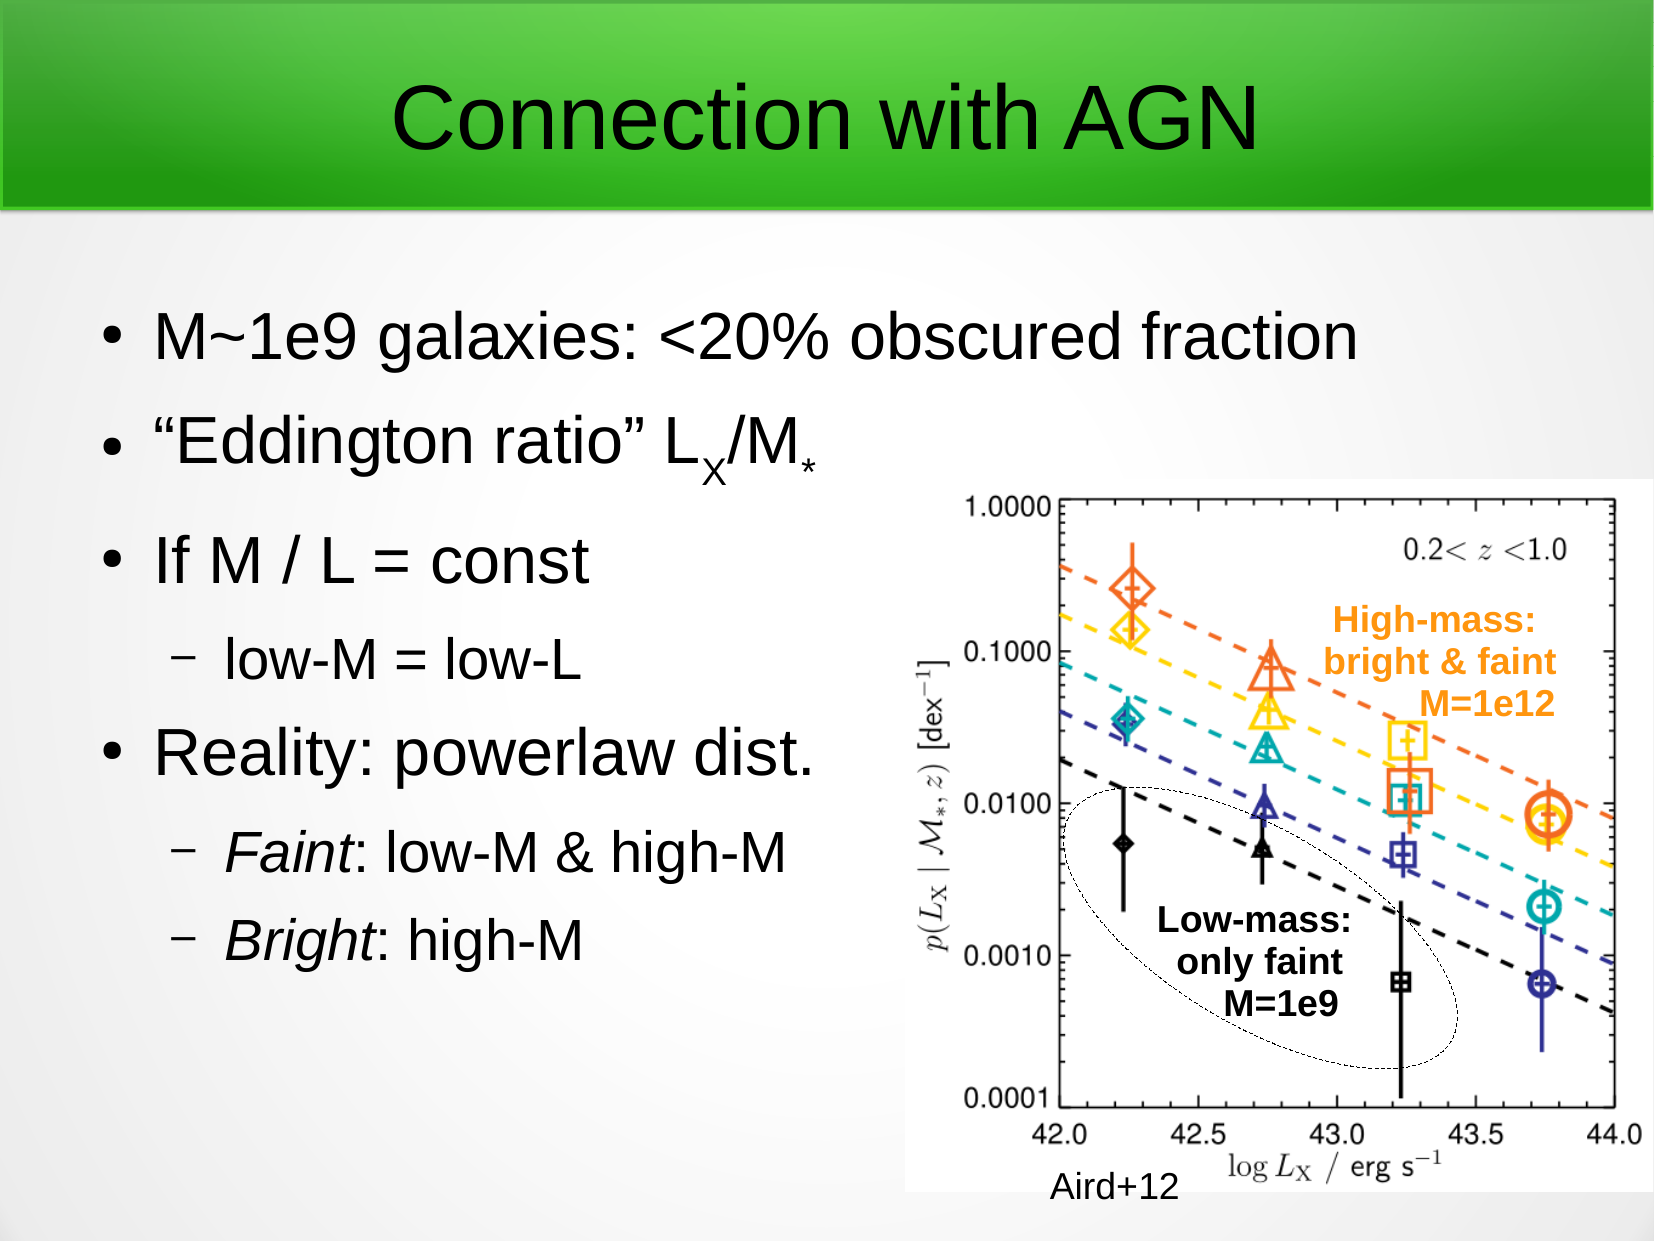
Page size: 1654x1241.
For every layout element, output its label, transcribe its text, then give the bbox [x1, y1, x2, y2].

text_box High-mass: bright & faint M=1e12 [1245, 591, 1636, 732]
picture [905, 479, 1654, 1192]
list M~1e9 galaxies: <20% obscured fraction “Eddington ratio” LX/M* If M / L = const low-M = low-L Reality: powerlaw dist. Faint: low-M & high-M Bright: high-M [82, 299, 1571, 1036]
text_box Low-mass: only faint M=1e9 [1065, 891, 1456, 1074]
text_box Aird+12 [1035, 1158, 1336, 1216]
title Connection with AGN [82, 47, 1571, 189]
